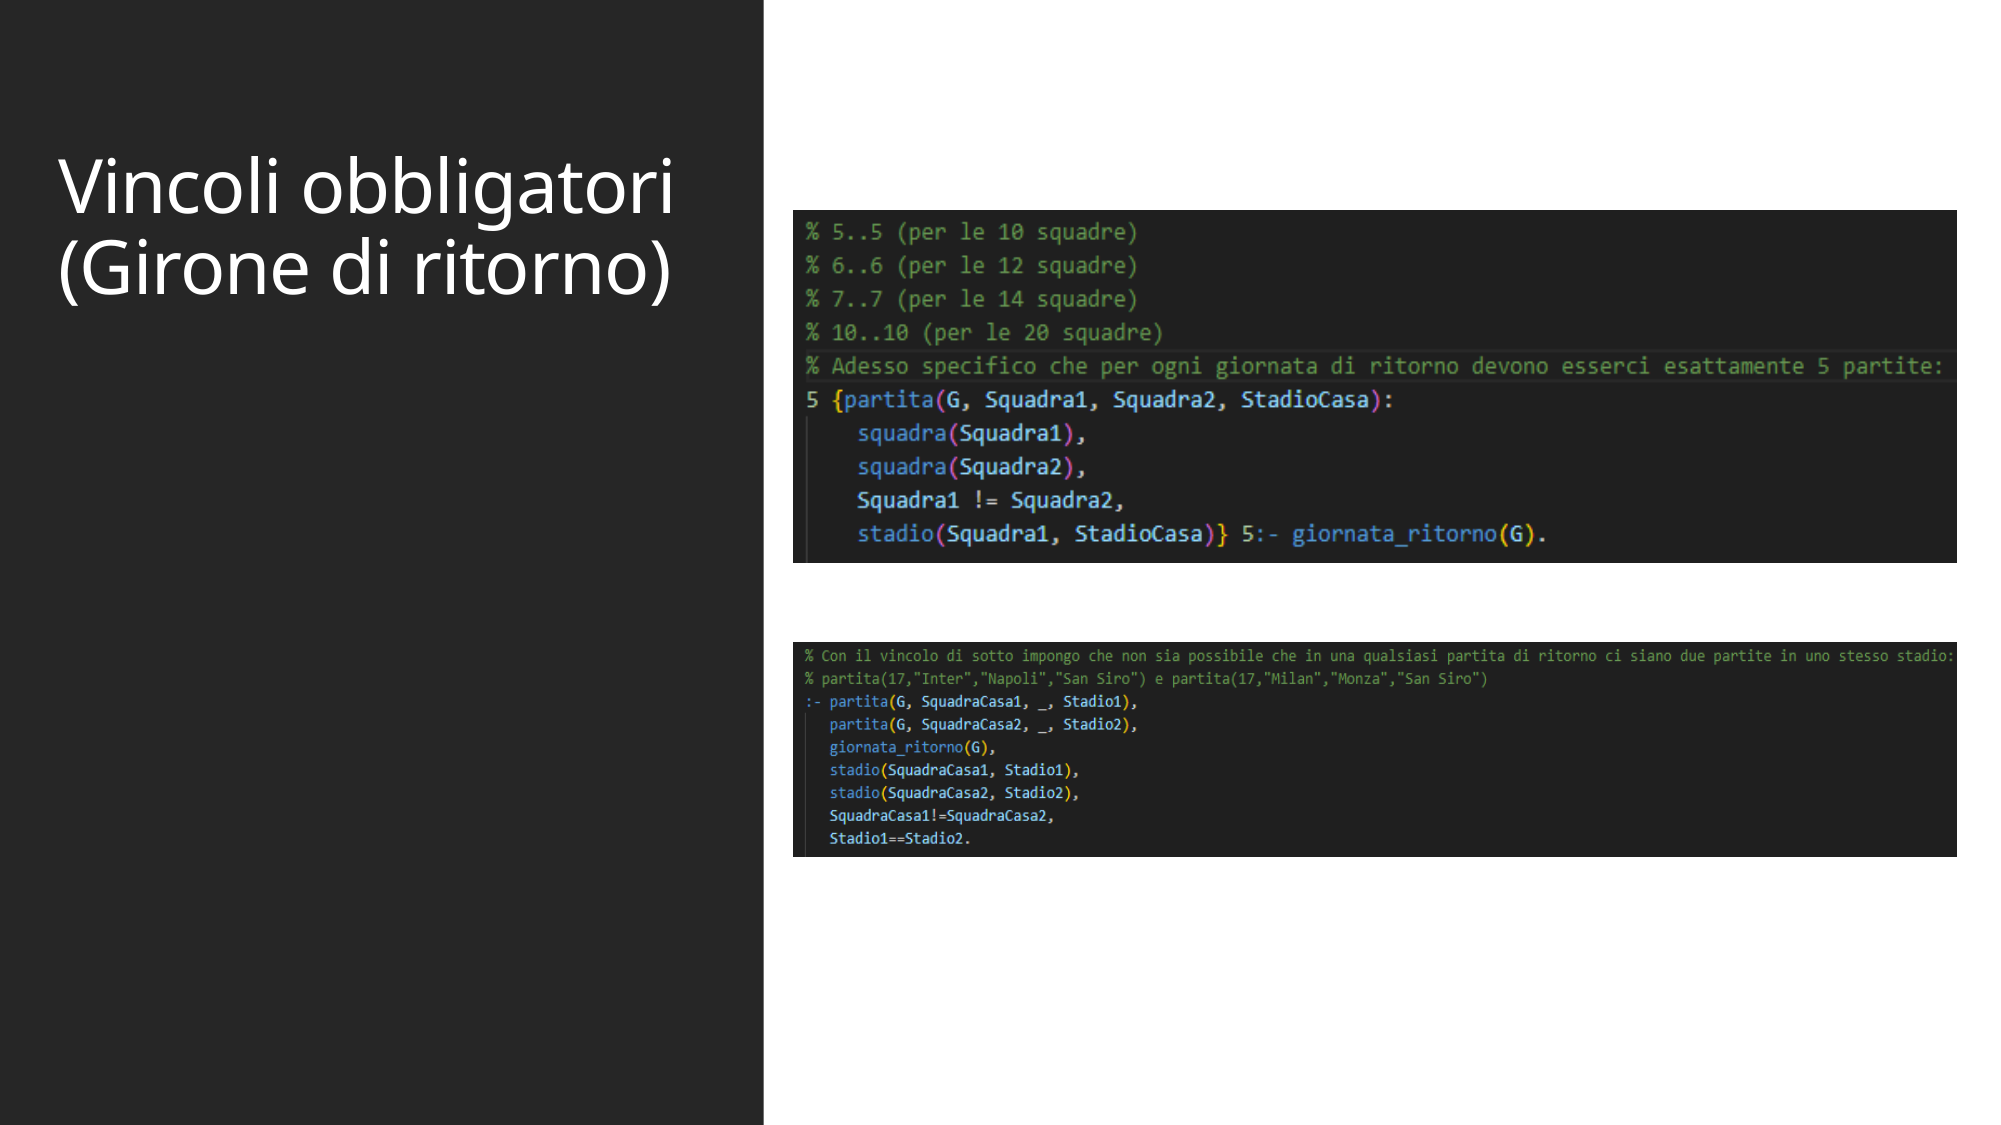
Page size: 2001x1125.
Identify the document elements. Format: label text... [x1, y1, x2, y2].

picture [793, 210, 1957, 563]
picture [793, 642, 1957, 857]
title Vincoli obbligatori (Girone di ritorno) [43, 128, 724, 318]
